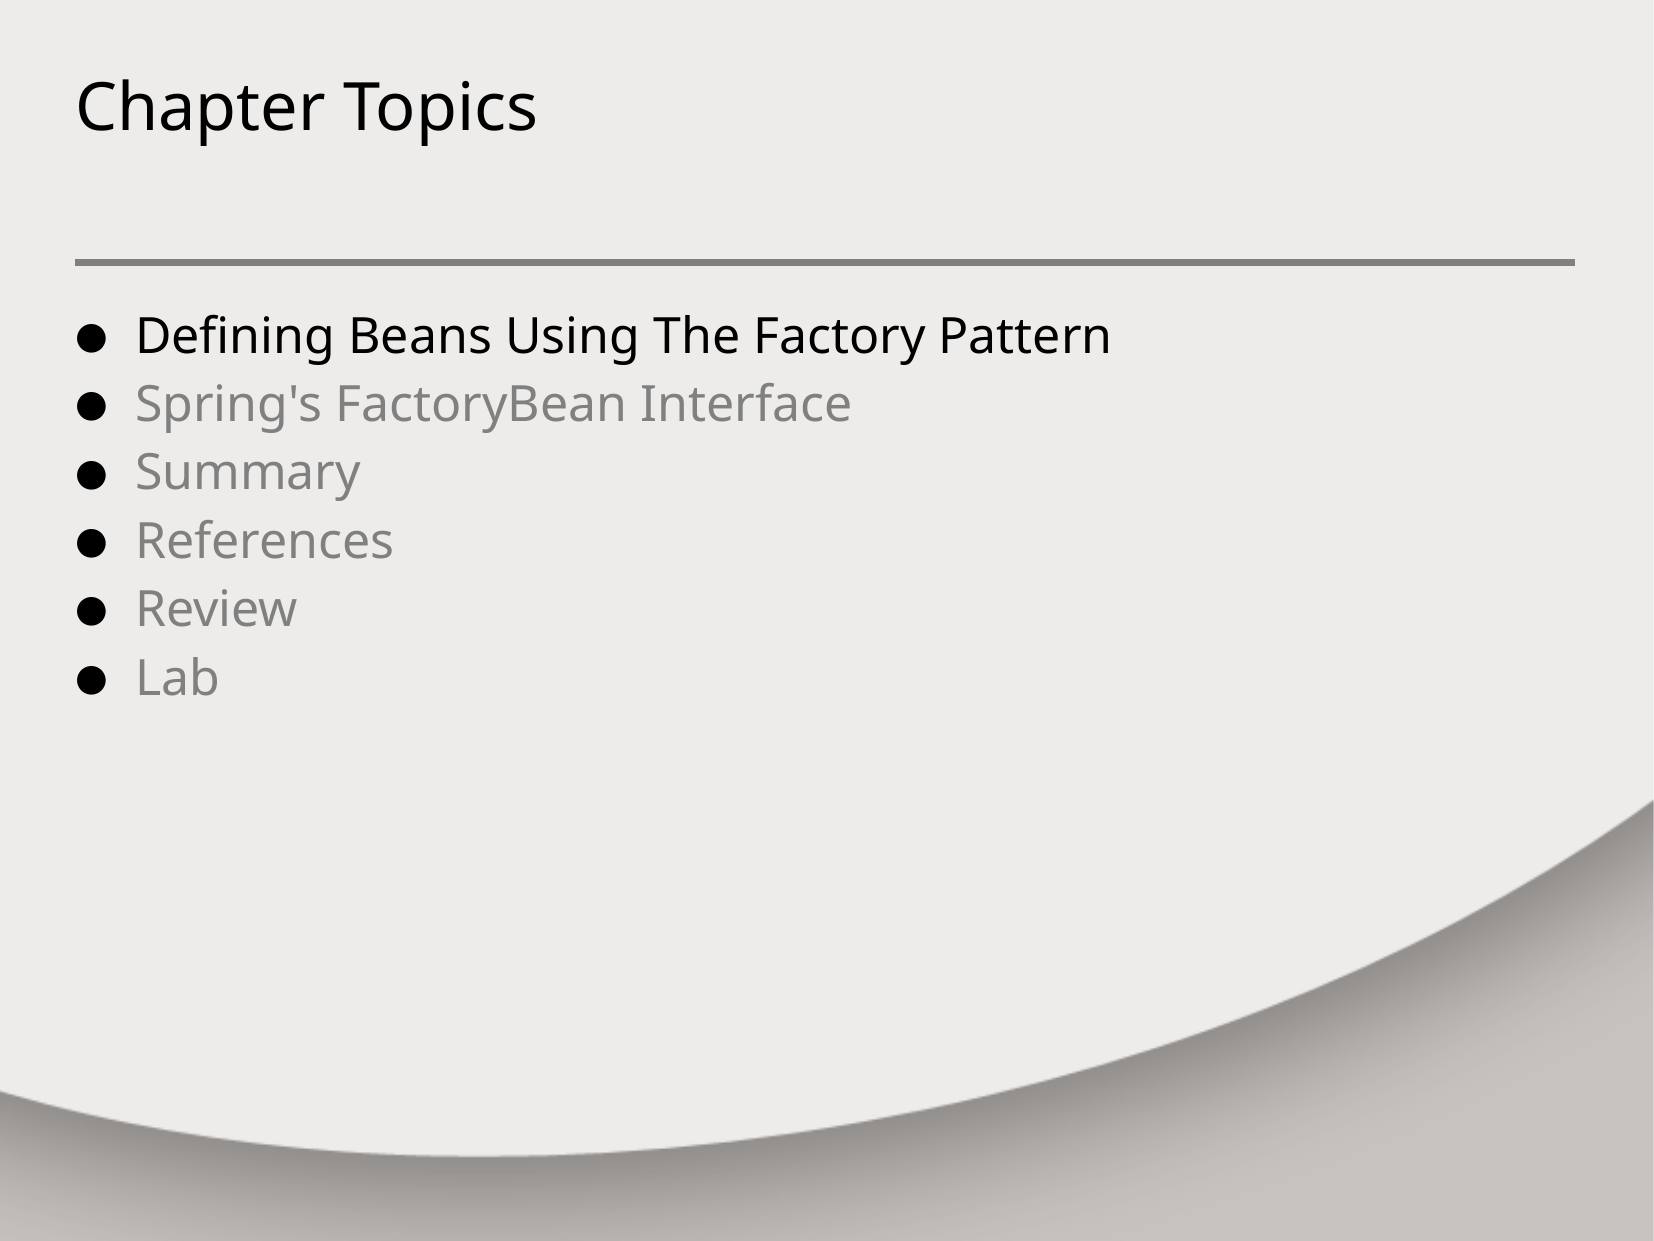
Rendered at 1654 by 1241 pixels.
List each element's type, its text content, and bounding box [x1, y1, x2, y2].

list Defining Beans Using The Factory Pattern Spring's FactoryBean Interface Summary References Review Lab [75, 300, 1576, 1163]
title Chapter Topics [75, 75, 1576, 226]
picture [0, 0, 1654, 1241]
